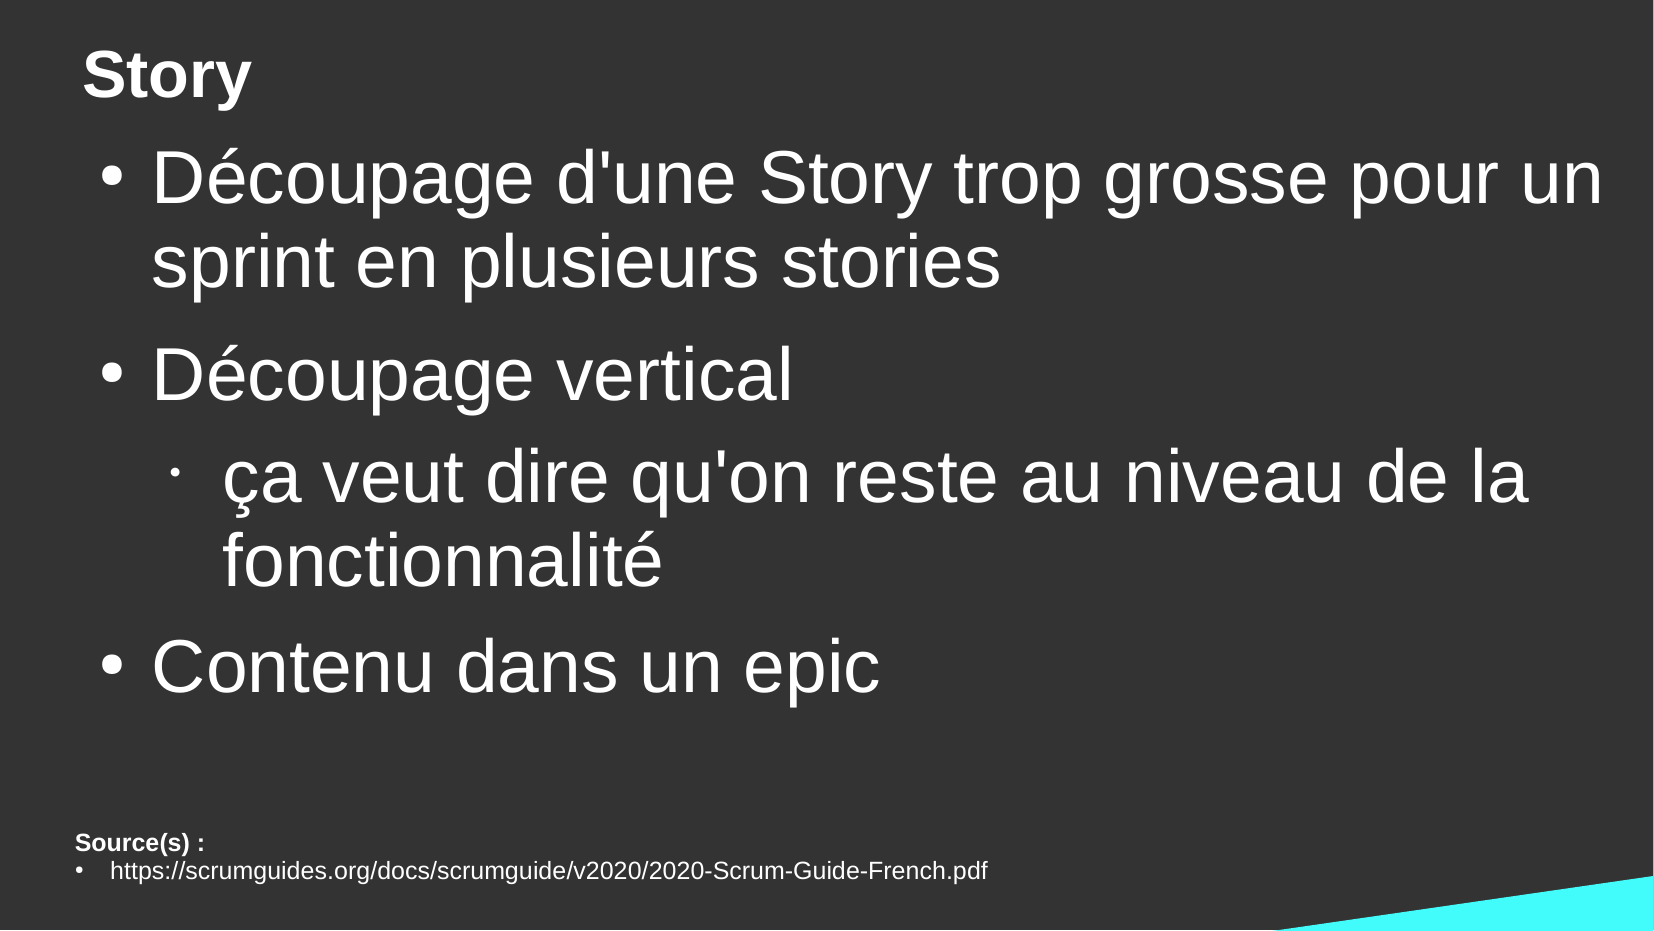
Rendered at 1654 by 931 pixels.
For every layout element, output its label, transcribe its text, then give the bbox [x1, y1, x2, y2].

text_box Source(s) : https://scrumguides.org/docs/scrumguide/v2020/2020-Scrum-Guide-French.pdf [60, 821, 1546, 921]
title Story [82, 37, 1571, 122]
text_box [1272, 875, 1654, 931]
list Découpage d'une Story trop grosse pour un sprint en plusieurs stories Découpage vertical ça veut dire qu'on reste au niveau de la fonctionnalité Contenu dans un epic [80, 135, 1620, 777]
